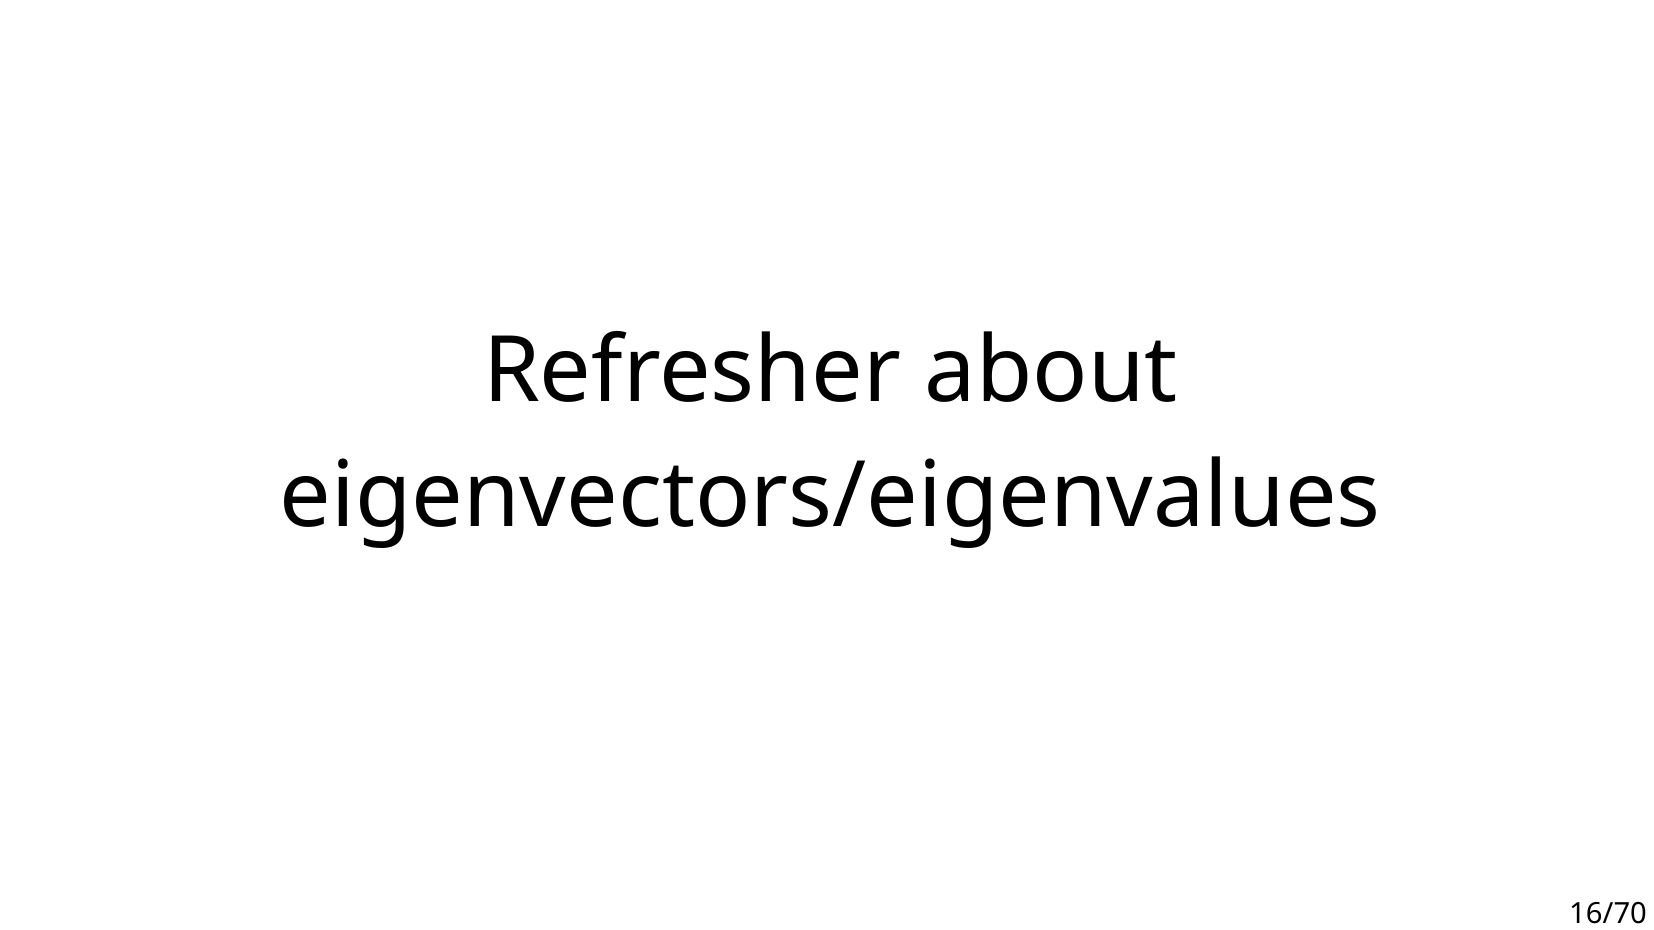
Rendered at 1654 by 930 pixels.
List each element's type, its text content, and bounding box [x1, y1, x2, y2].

title Refresher about eigenvectors/eigenvalues [86, 299, 1576, 558]
